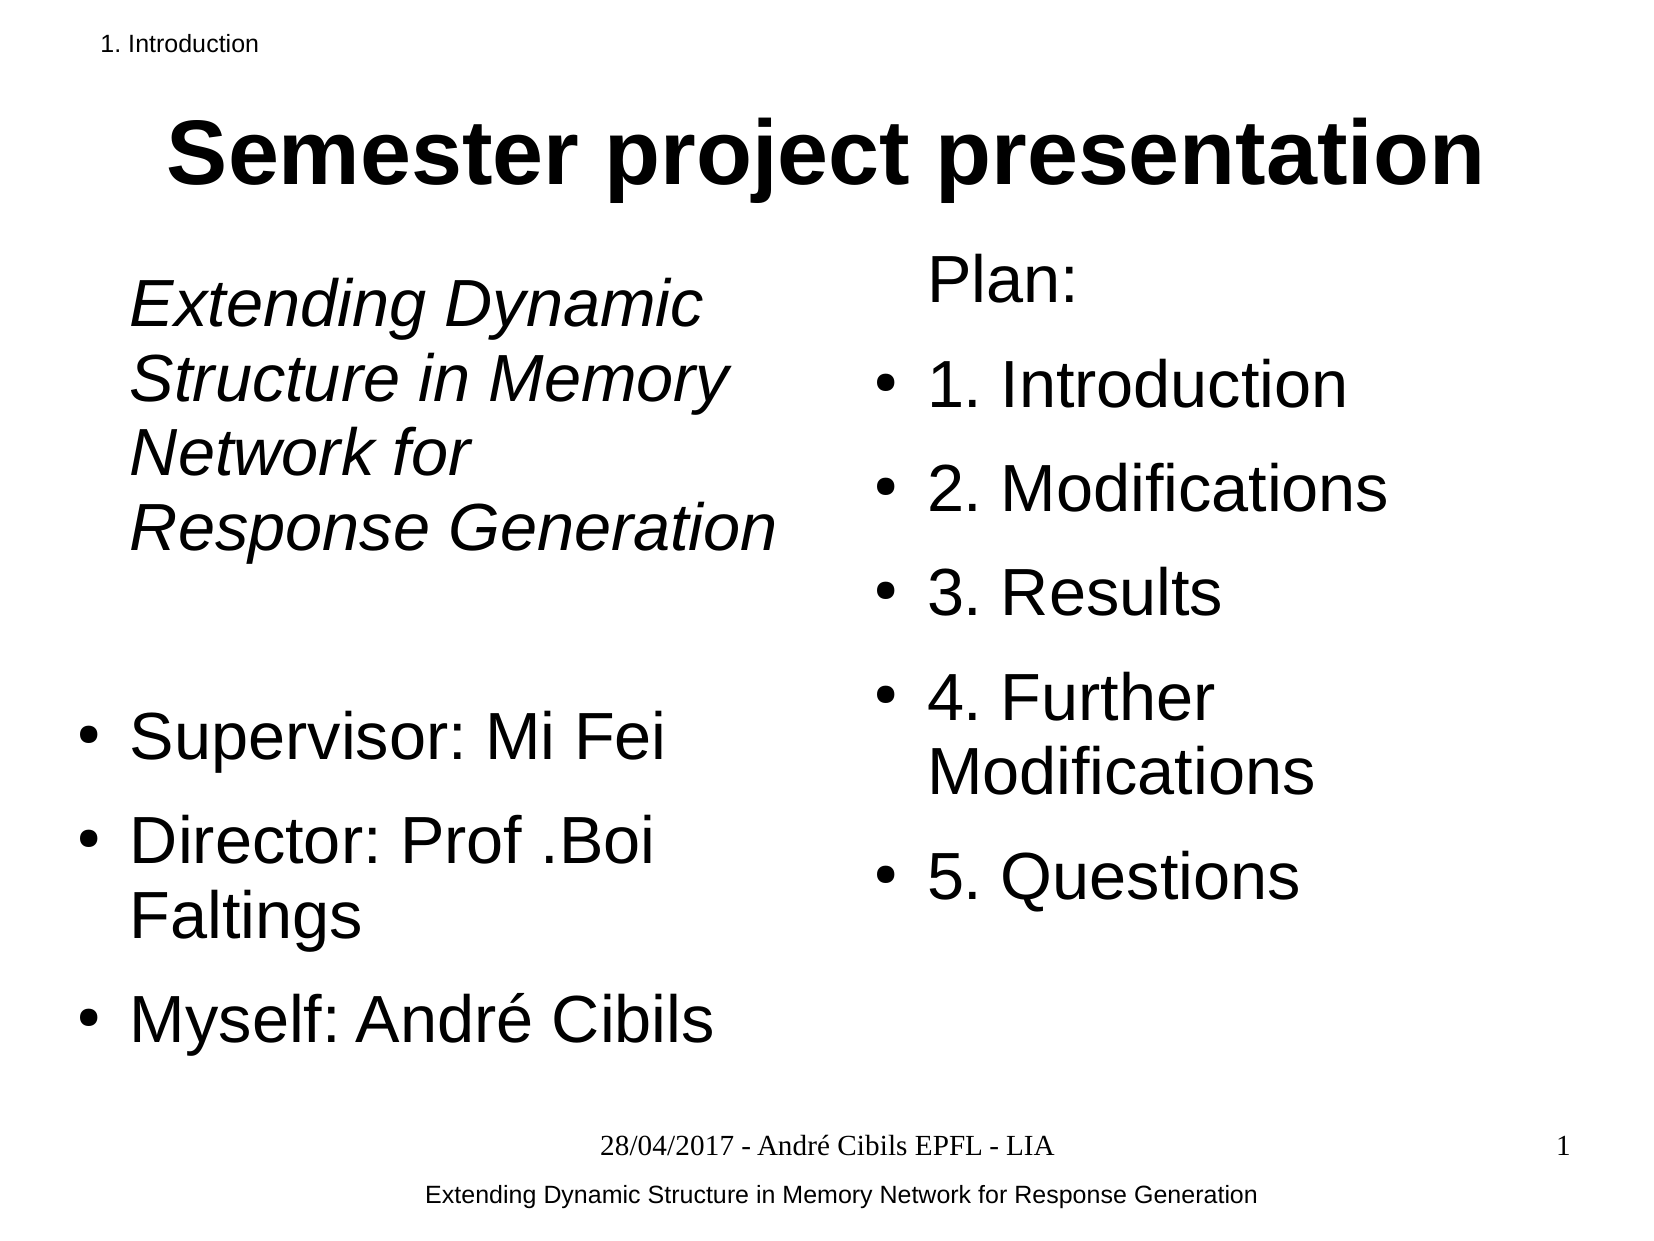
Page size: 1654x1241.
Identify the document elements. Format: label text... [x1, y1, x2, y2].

list Extending Dynamic Structure in Memory Network for Response Generation Supervisor: Mi Fei Director: Prof .Boi Faltings Myself: André Cibils [59, 265, 786, 1085]
title Semester project presentation [82, 49, 1571, 257]
list Extending Dynamic Structure in Memory Network for Response Generation [354, 1181, 1270, 1210]
list 1. Introduction [29, 29, 945, 58]
list Plan: 1. Introduction 2. Modifications 3. Results 4. Further Modifications 5. Questions [856, 242, 1583, 1093]
